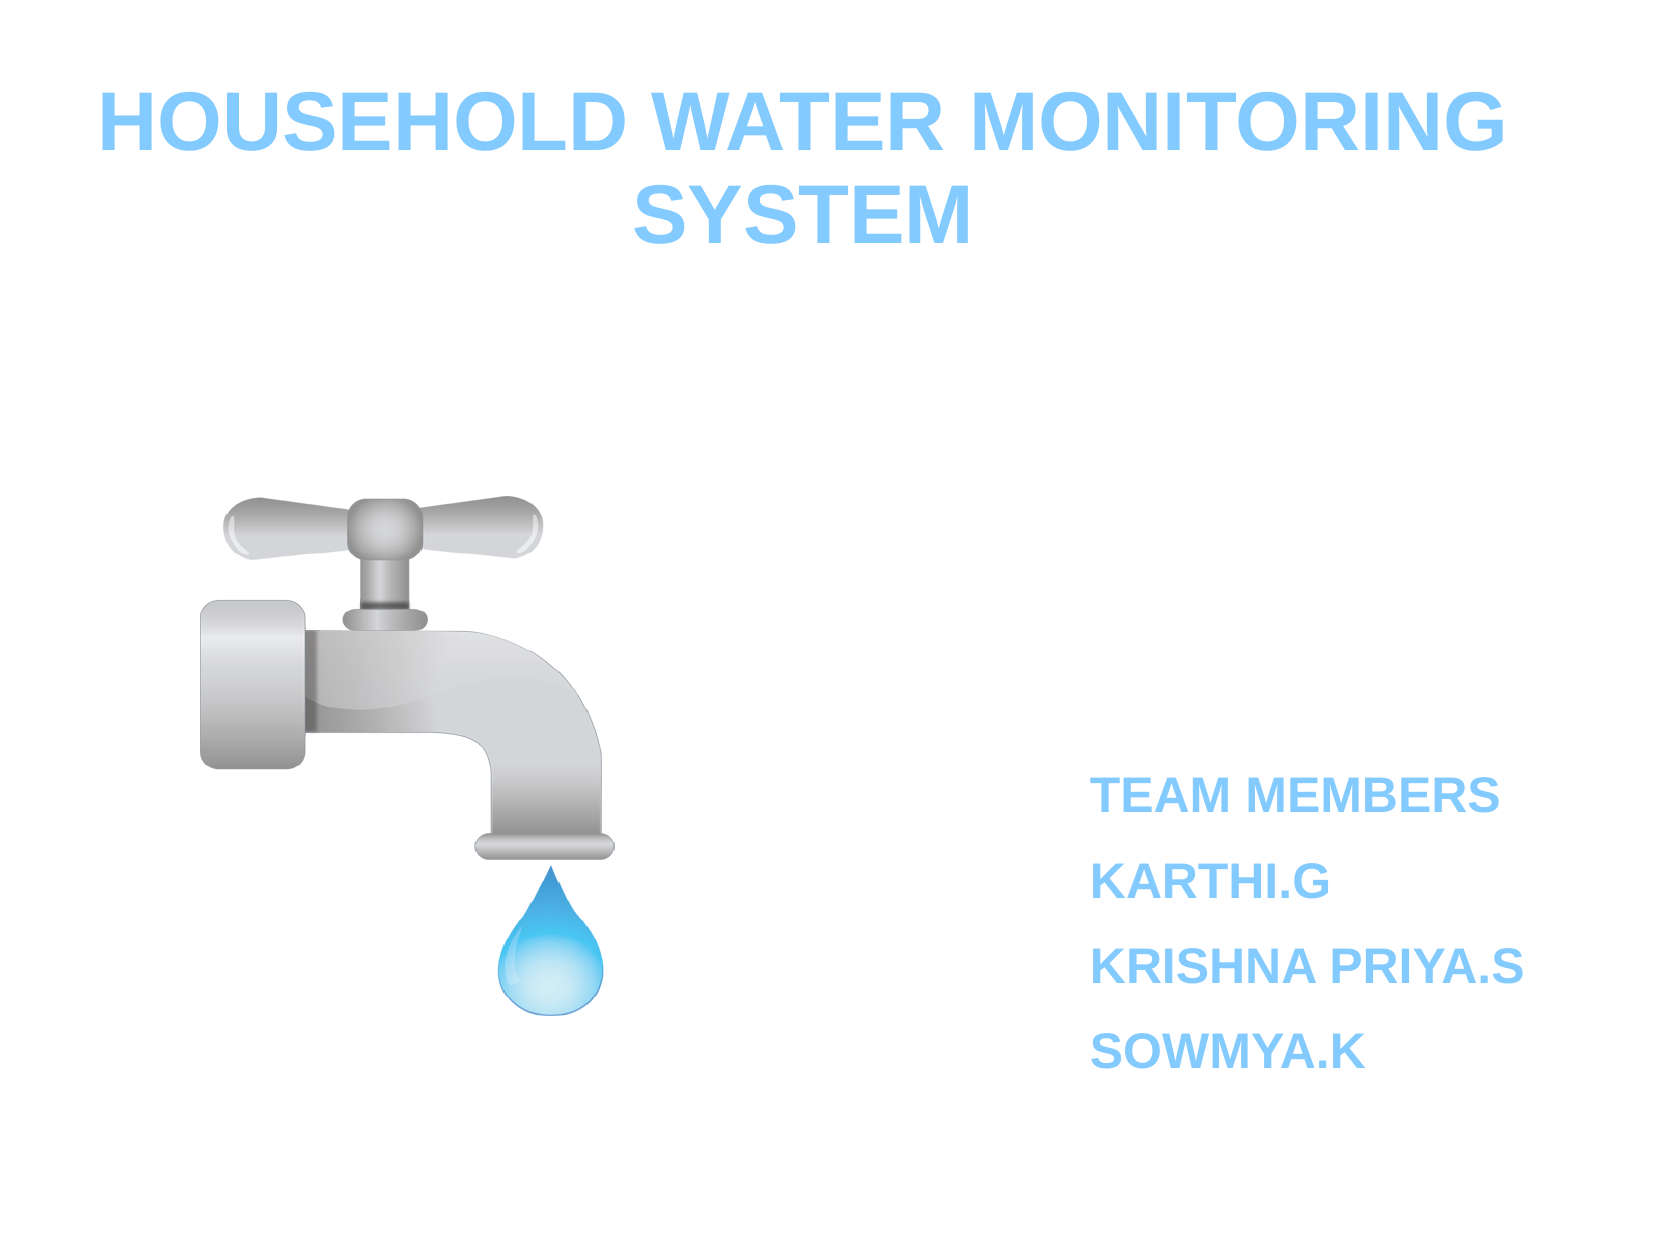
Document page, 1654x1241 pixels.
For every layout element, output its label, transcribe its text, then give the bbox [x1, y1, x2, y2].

list TEAM MEMBERS KARTHI.G KRISHNA PRIYA.S SOWMYA.K [921, 767, 1654, 1241]
picture [200, 496, 615, 1016]
title HOUSEHOLD WATER MONITORING SYSTEM [59, 64, 1548, 272]
